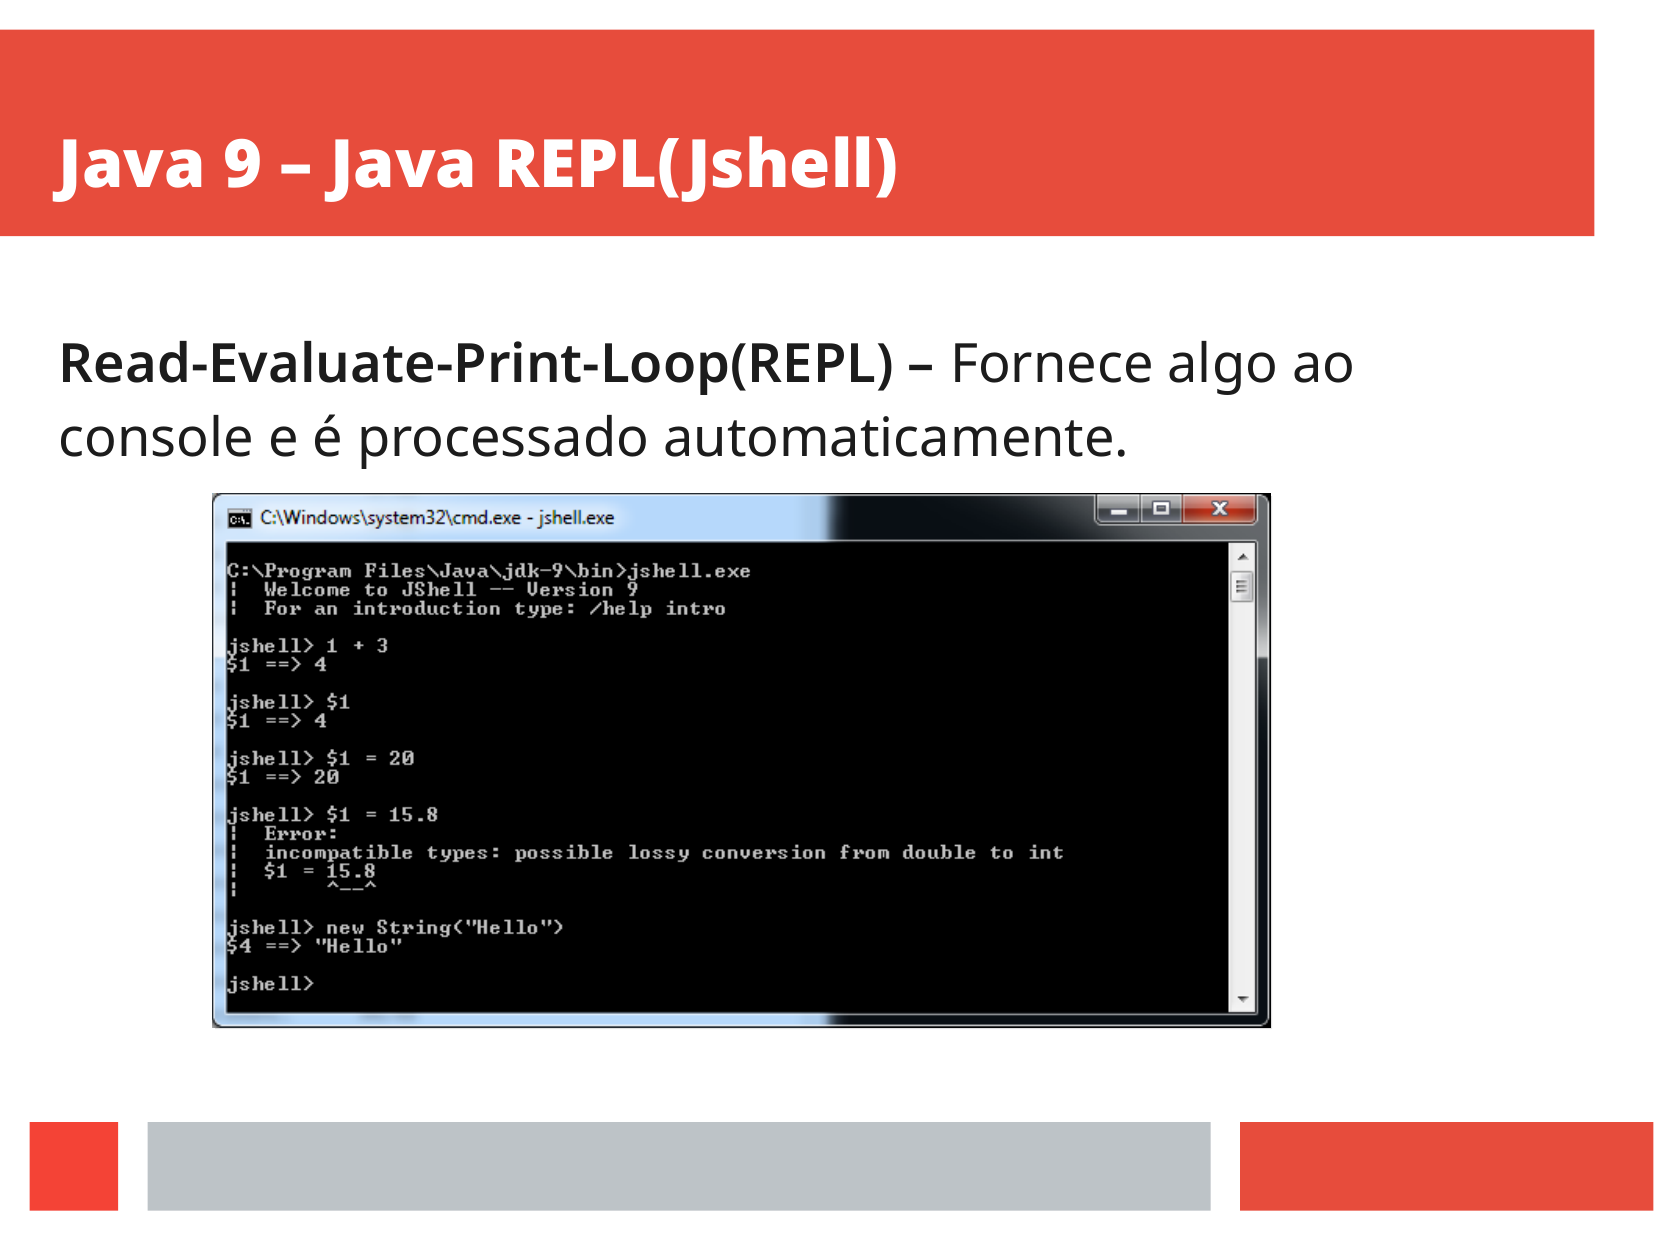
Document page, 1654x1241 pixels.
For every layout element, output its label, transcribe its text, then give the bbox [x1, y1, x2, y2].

list Read-Evaluate-Print-Loop(REPL) – Fornece algo ao console e é processado automaticamente. [59, 324, 1565, 1093]
title Java 9 – Java REPL(Jshell) [59, 59, 1595, 207]
picture [212, 493, 1271, 1028]
